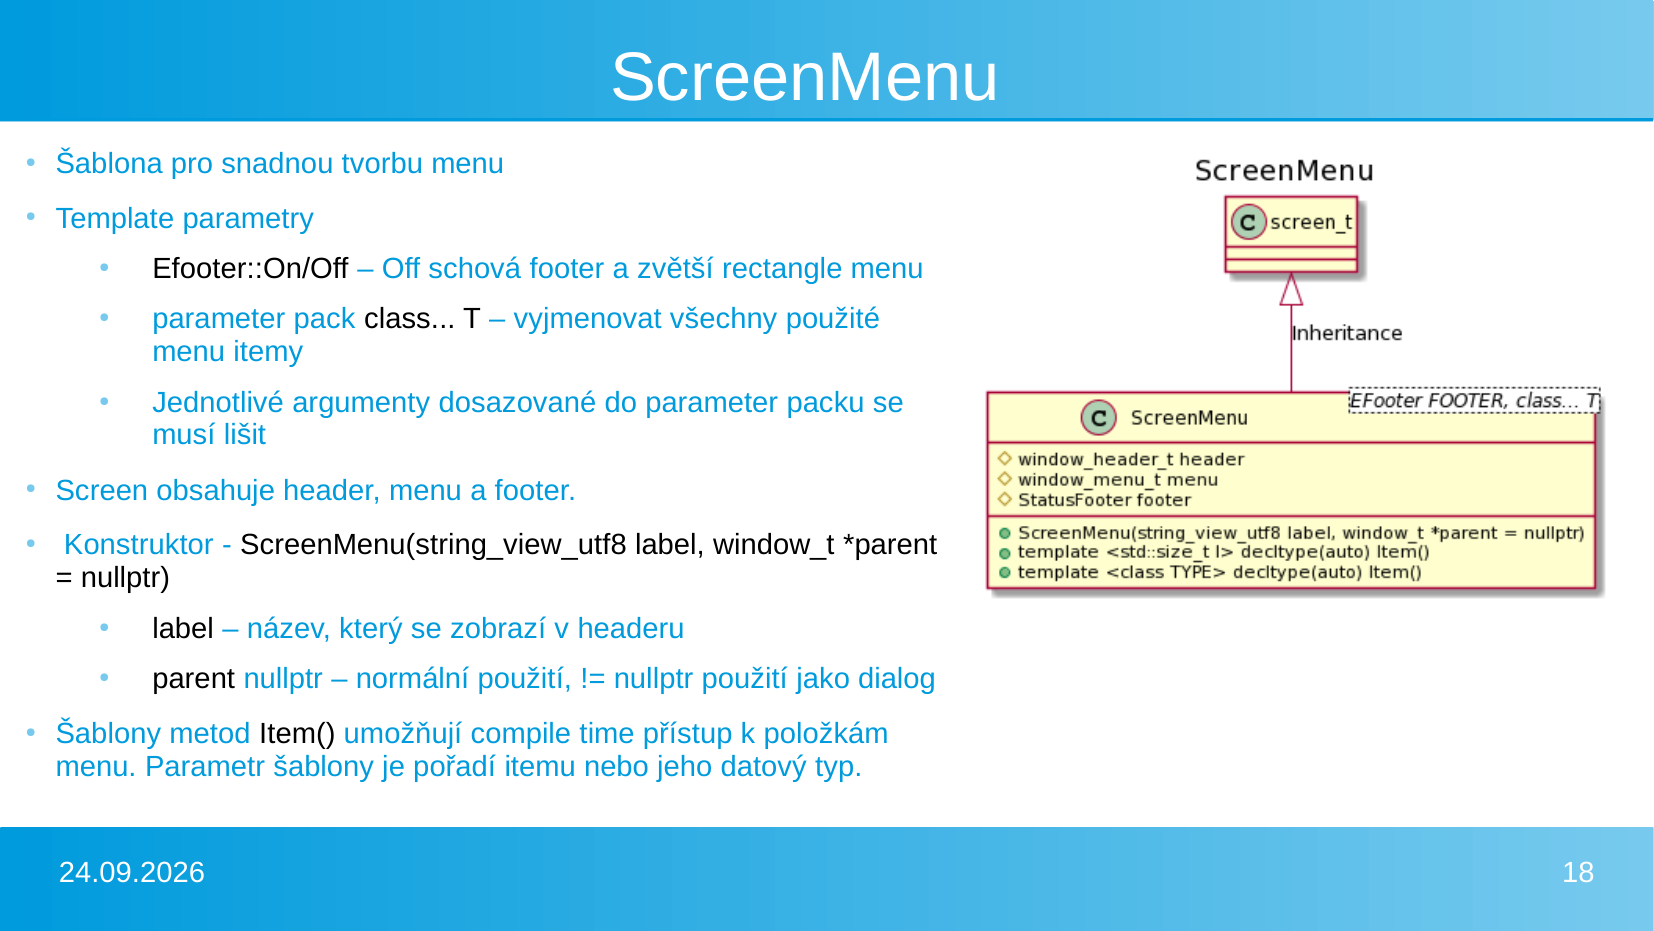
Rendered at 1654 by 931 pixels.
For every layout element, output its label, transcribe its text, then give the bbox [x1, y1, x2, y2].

list Šablona pro snadnou tvorbu menu Template parametry Efooter::On/Off – Off schová footer a zvětší rectangle menu parameter pack class... T – vyjmenovat všechny použité menu itemy Jednotlivé argumenty dosazované do parameter packu se musí lišit Screen obsahuje header, menu a footer. Konstruktor - ScreenMenu(string_view_utf8 label, window_t *parent = nullptr) label – název, který se zobrazí v headeru parent nullptr – normální použití, != nullptr použití jako dialog Šablony metod Item() umožňují compile time přístup k položkám menu. Parametr šablony je pořadí itemu nebo jeho datový typ. [10, 146, 954, 694]
picture [973, 154, 1615, 608]
title ScreenMenu [37, 37, 1573, 116]
